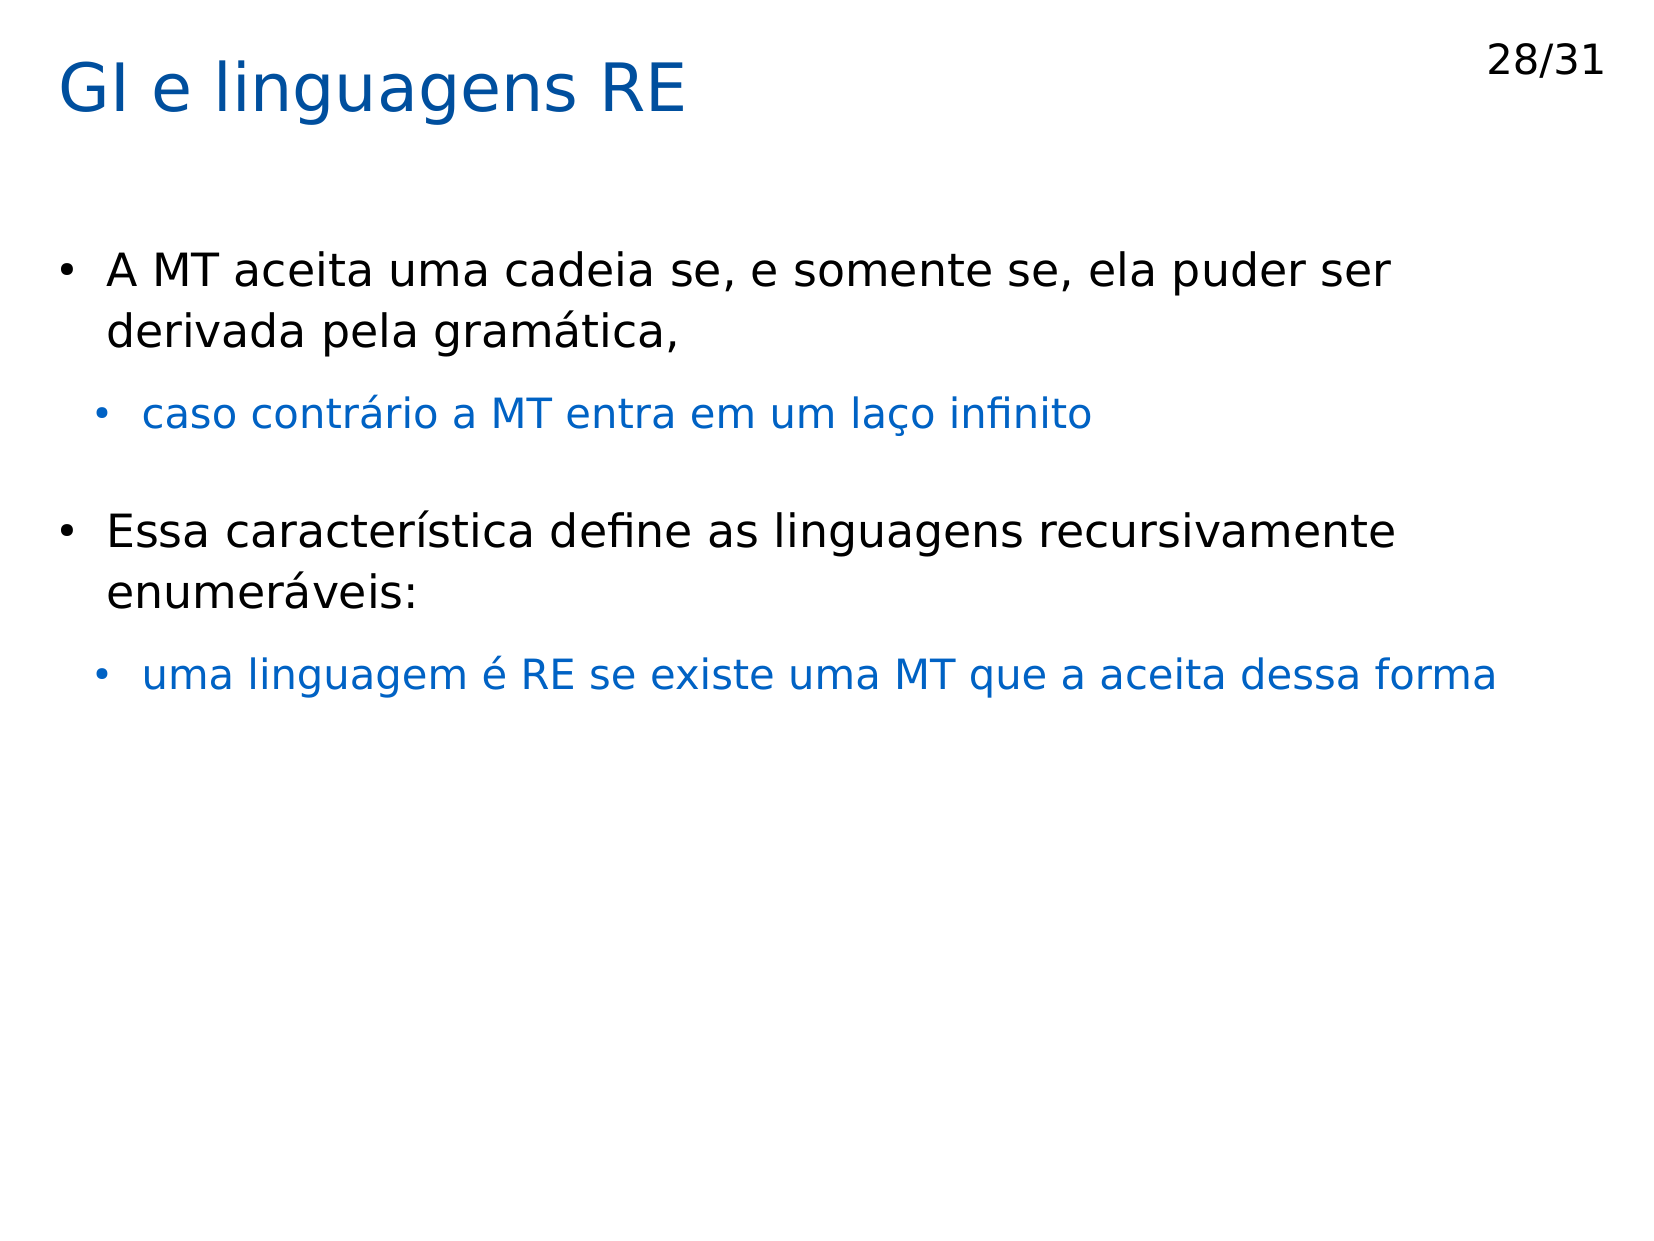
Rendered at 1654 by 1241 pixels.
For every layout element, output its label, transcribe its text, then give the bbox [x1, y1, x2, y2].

list A MT aceita uma cadeia se, e somente se, ela puder ser derivada pela gramática, caso contrário a MT entra em um laço infinito Essa característica define as linguagens recursivamente enumeráveis: uma linguagem é RE se existe uma MT que a aceita dessa forma [59, 236, 1595, 1211]
title GI e linguagens RE [59, 29, 1506, 148]
